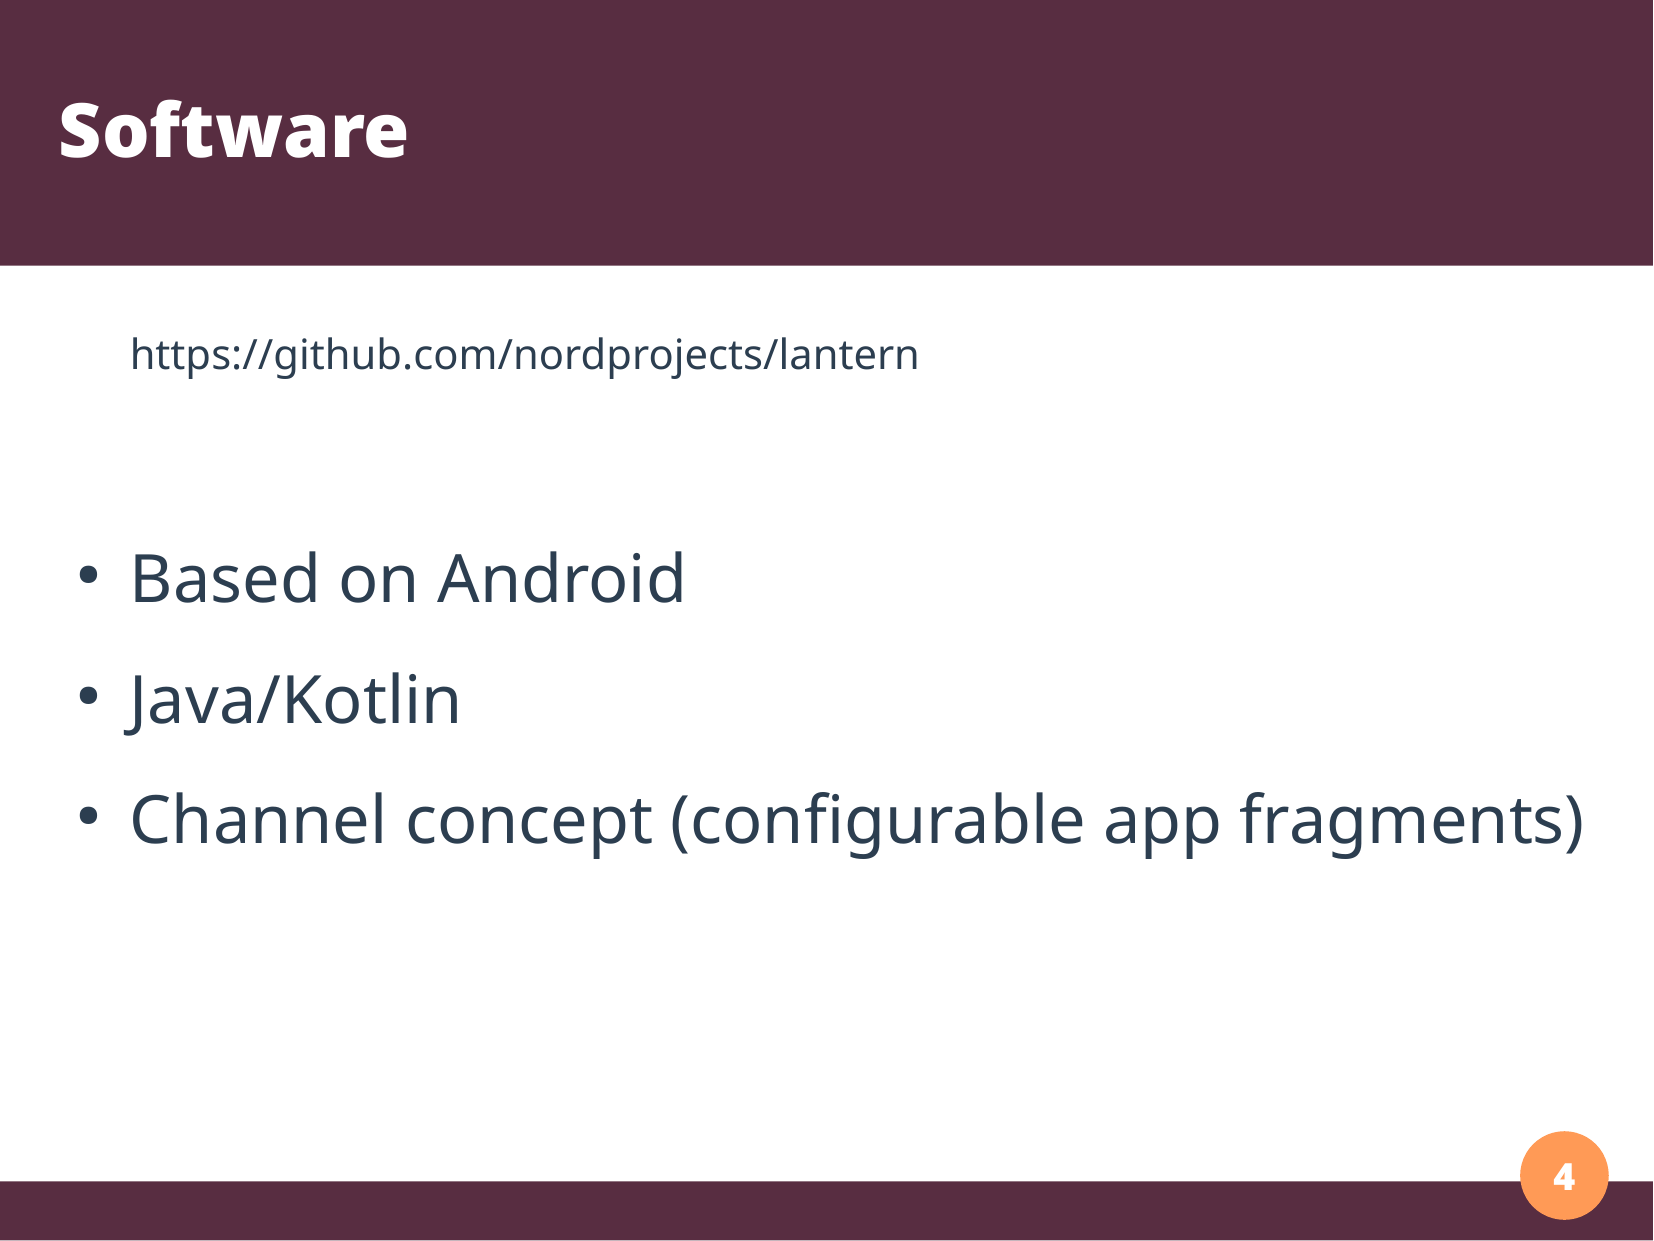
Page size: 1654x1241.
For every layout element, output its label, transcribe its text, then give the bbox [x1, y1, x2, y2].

title Software [58, 49, 1594, 207]
list https://github.com/nordprojects/lantern Based on Android Java/Kotlin Channel concept (configurable app fragments) [58, 324, 1594, 1152]
